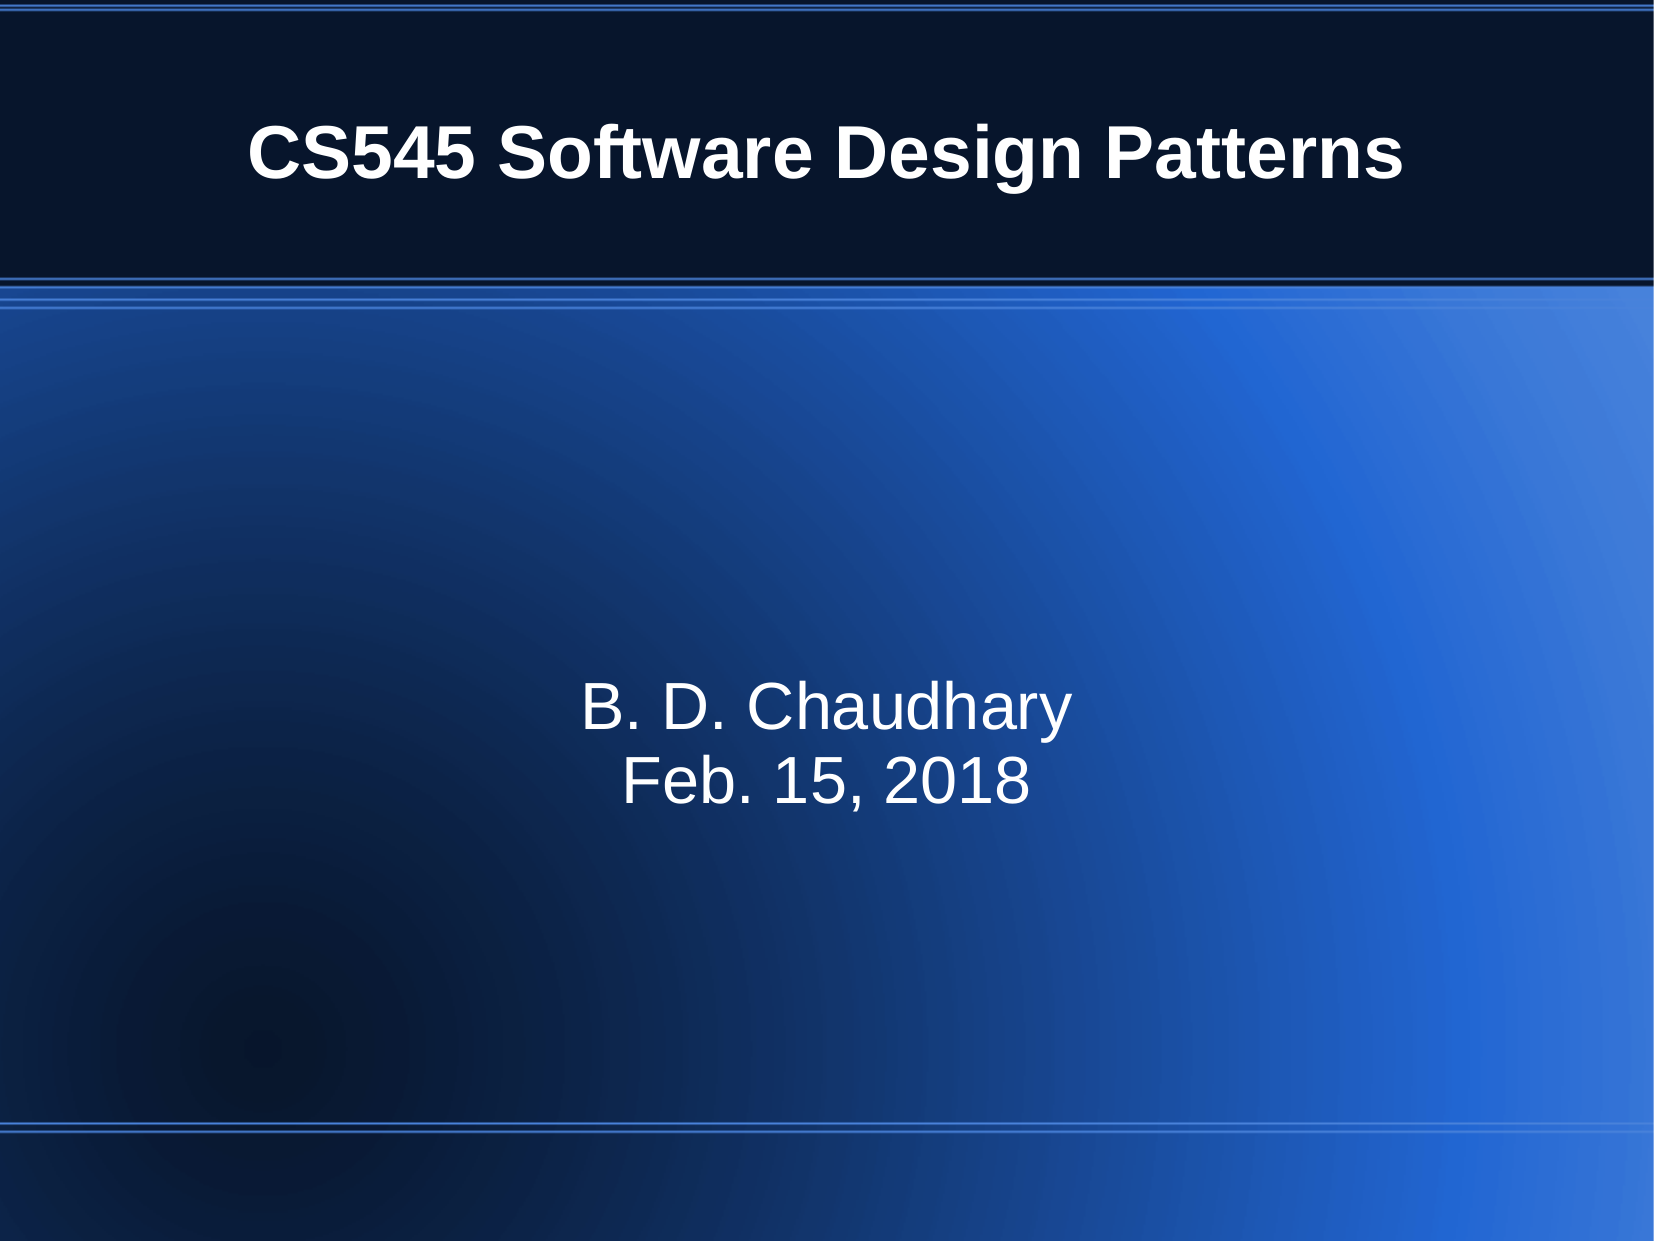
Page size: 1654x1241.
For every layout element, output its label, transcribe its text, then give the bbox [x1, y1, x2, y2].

title CS545 Software Design Patterns [82, 49, 1571, 257]
subtitle B. D. Chaudhary Feb. 15, 2018 [82, 355, 1571, 1058]
picture [0, 0, 1654, 1241]
